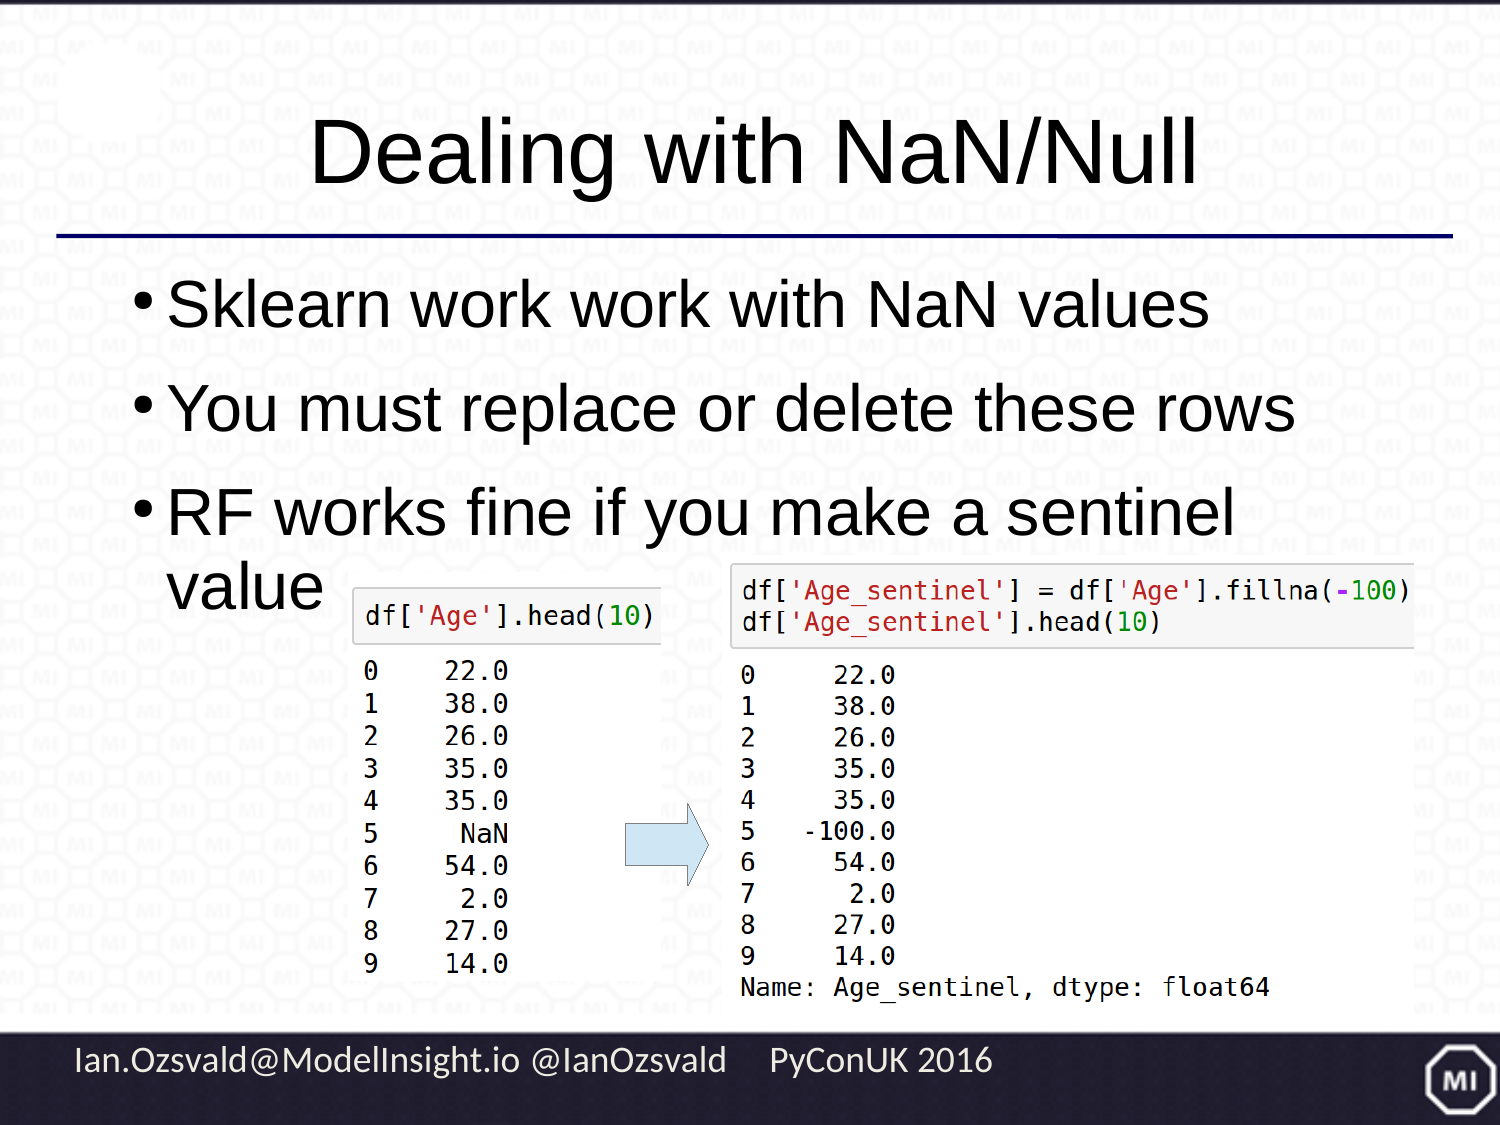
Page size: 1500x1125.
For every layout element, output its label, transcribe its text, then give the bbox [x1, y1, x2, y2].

text_box [625, 803, 709, 886]
picture [0, 0, 1500, 1125]
list Sklearn work work with NaN values You must replace or delete these rows RF works fine if you make a sentinel value [75, 263, 1395, 916]
title Dealing with NaN/Null [56, 59, 1453, 247]
